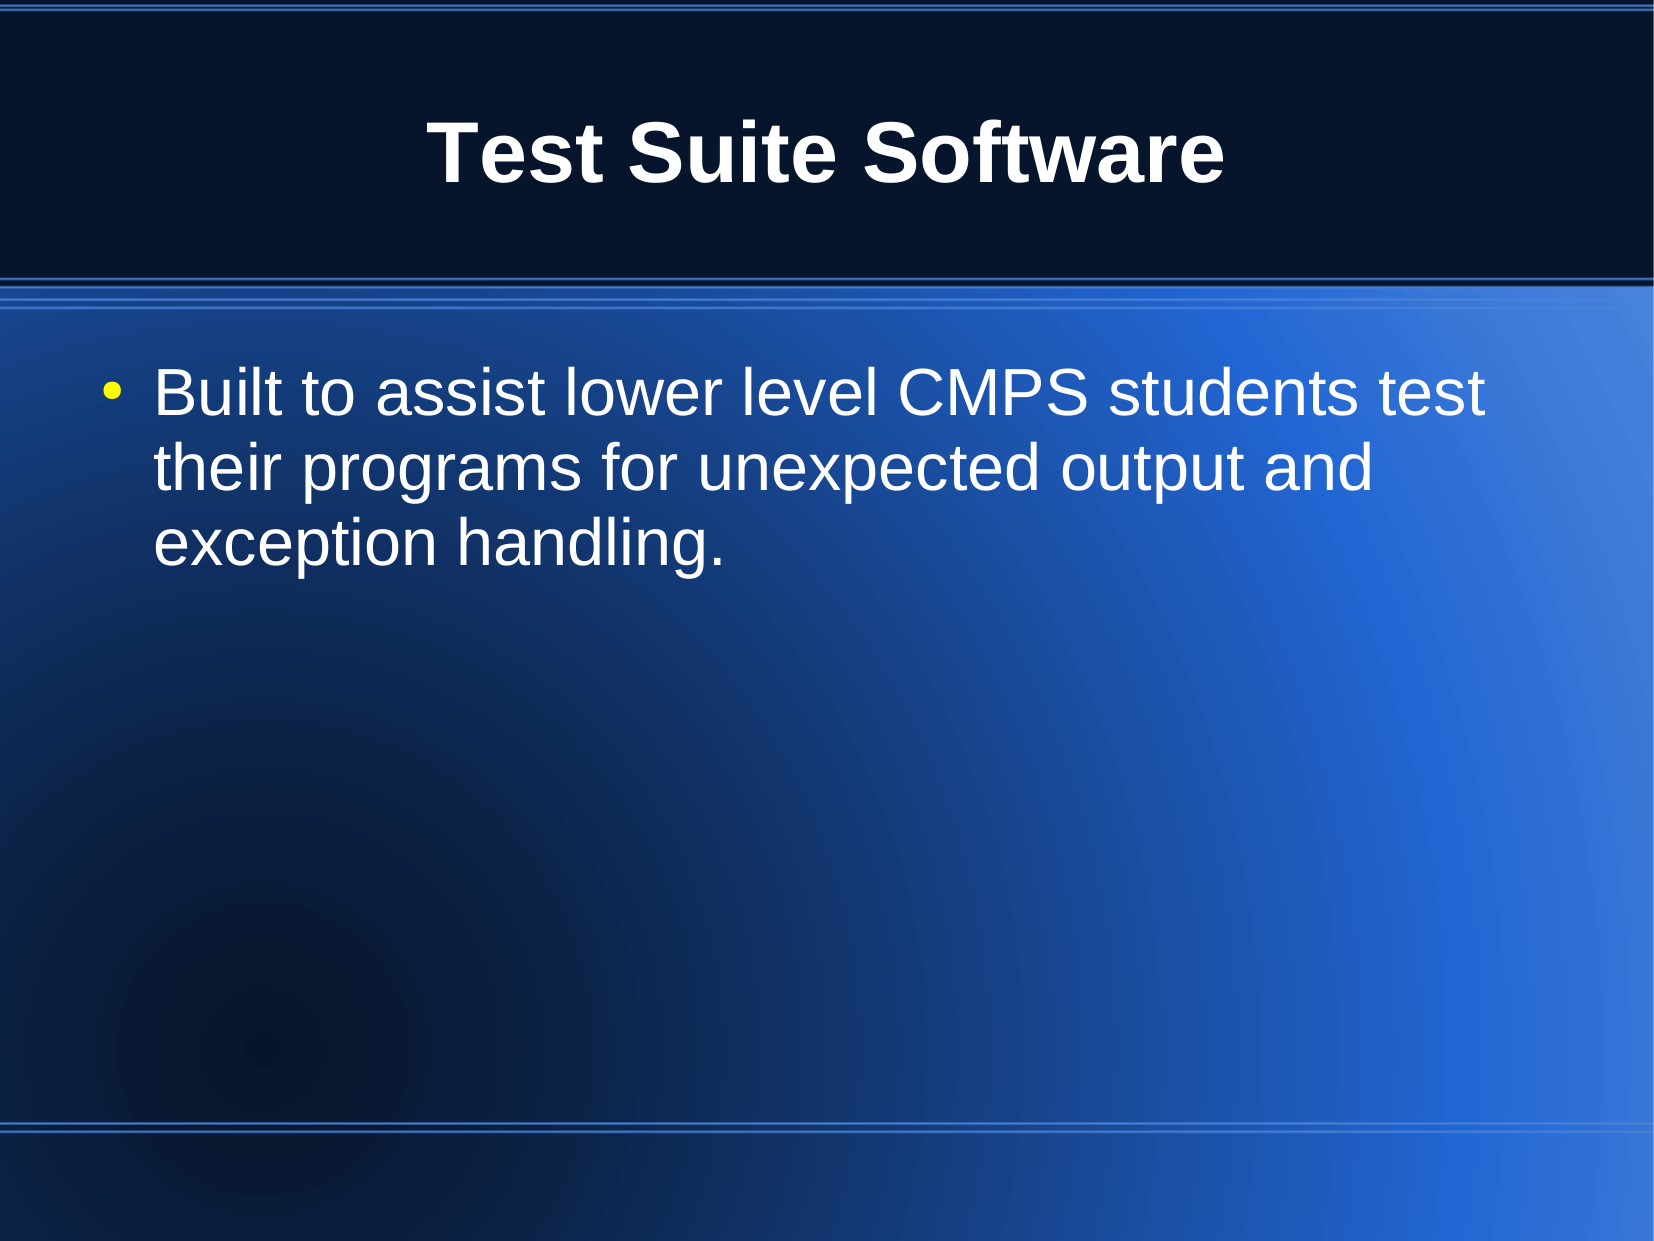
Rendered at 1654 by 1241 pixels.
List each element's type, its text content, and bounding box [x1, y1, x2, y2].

title Test Suite Software [82, 49, 1571, 257]
list Built to assist lower level CMPS students test their programs for unexpected output and exception handling. [82, 355, 1571, 1058]
picture [0, 0, 1654, 1241]
